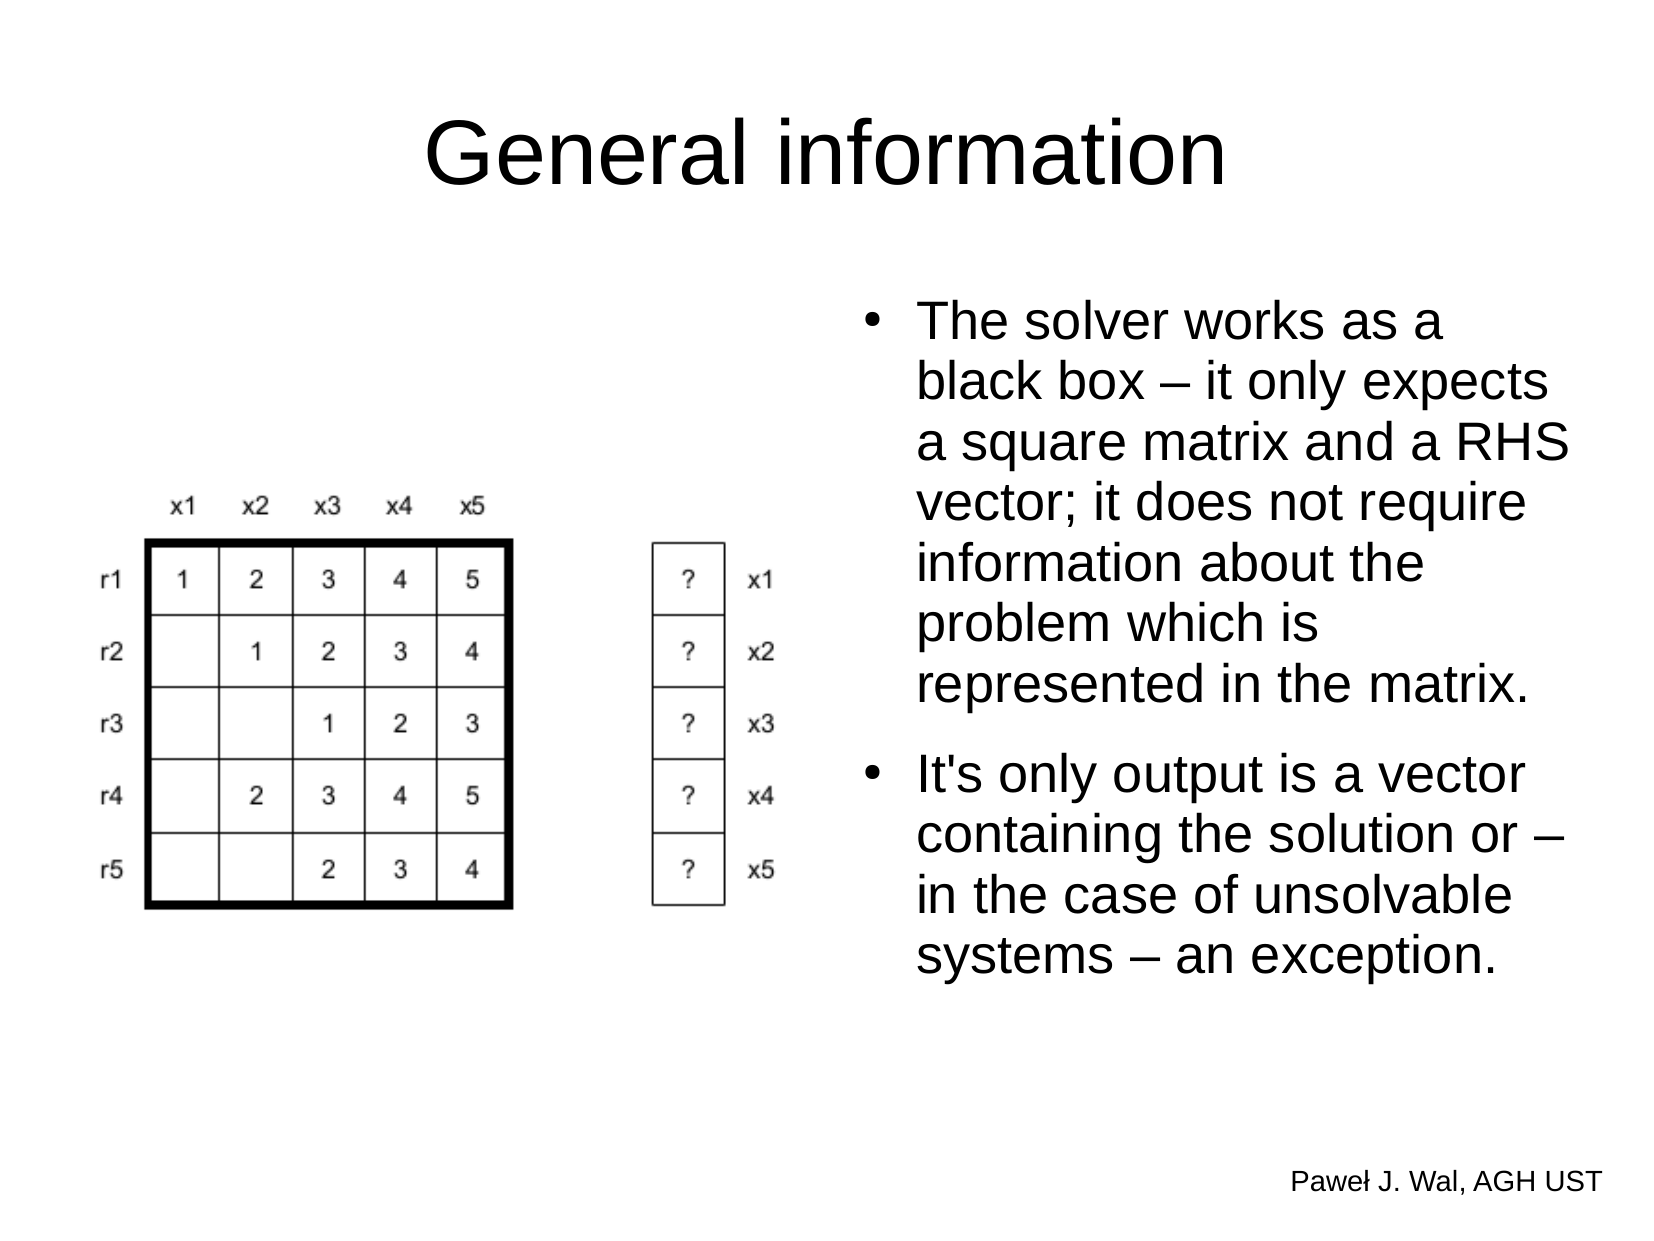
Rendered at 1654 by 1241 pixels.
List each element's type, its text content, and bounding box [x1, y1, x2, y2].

text_box Paweł J. Wal, AGH UST [1275, 1157, 1627, 1205]
list The solver works as a black box – it only expects a square matrix and a RHS vector; it does not require information about the problem which is represented in the matrix. It's only output is a vector containing the solution or – in the case of unsolvable systems – an exception. [845, 290, 1572, 1109]
title General information [82, 49, 1571, 257]
picture [82, 476, 809, 923]
